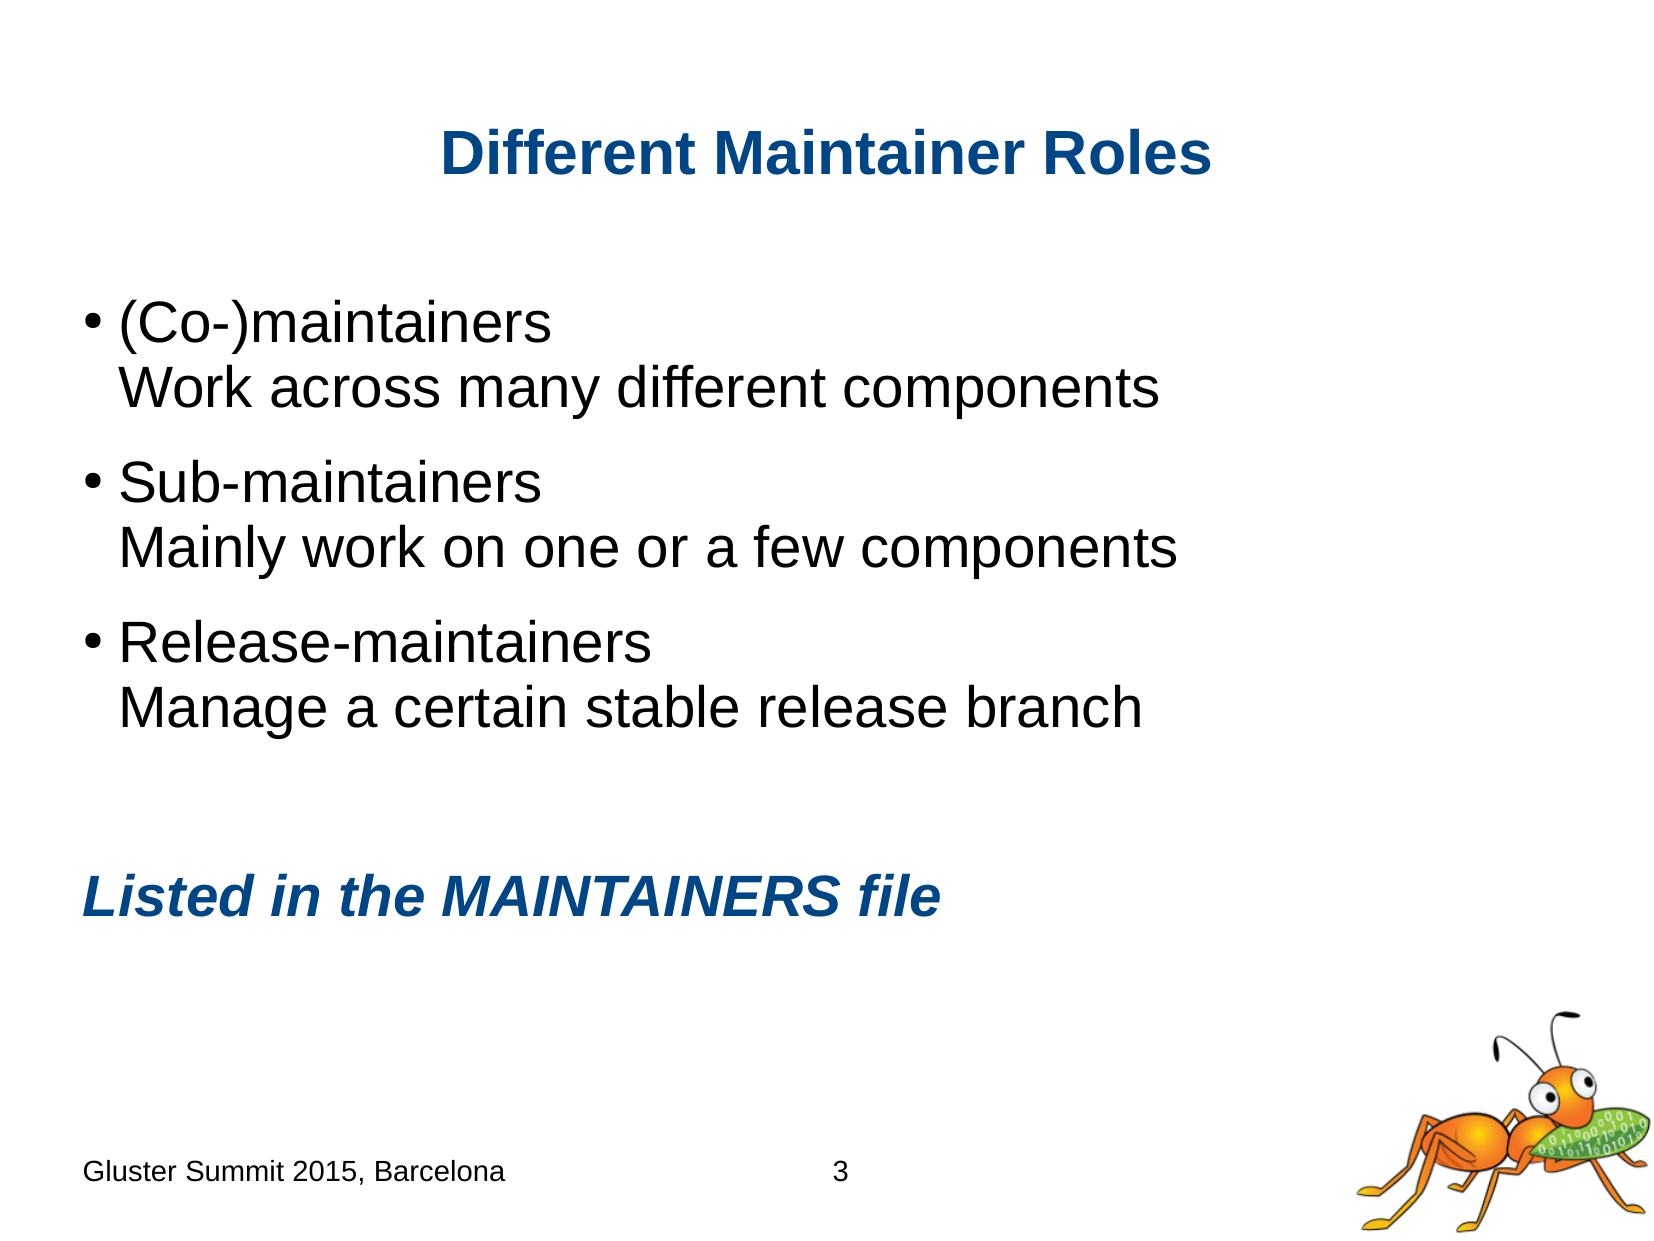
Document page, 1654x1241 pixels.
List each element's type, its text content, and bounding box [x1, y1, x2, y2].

list (Co-)maintainers Work across many different components Sub-maintainers Mainly work on one or a few components Release-maintainers Manage a certain stable release branch Listed in the MAINTAINERS file [82, 290, 1571, 1010]
title Different Maintainer Roles [82, 49, 1571, 257]
picture [1353, 1009, 1654, 1235]
